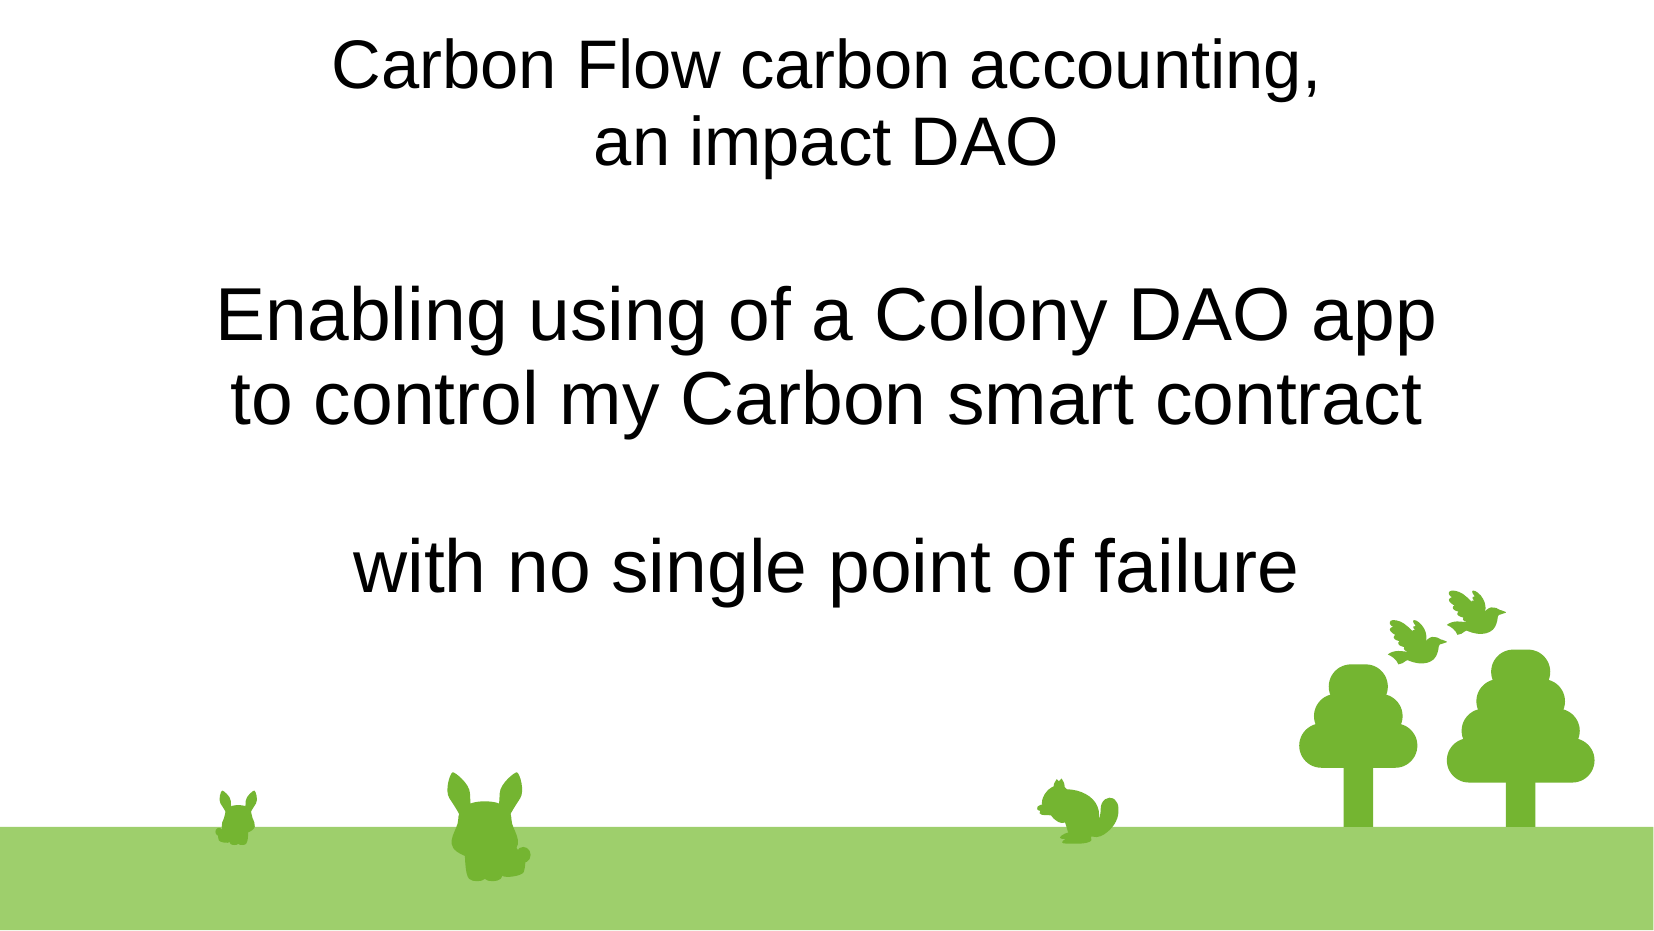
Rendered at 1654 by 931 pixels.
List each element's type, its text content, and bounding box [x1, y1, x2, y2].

title Carbon Flow carbon accounting, an impact DAO [88, 26, 1565, 181]
subtitle Enabling using of a Colony DAO app to control my Carbon smart contract with no single point of failure [88, 206, 1565, 676]
